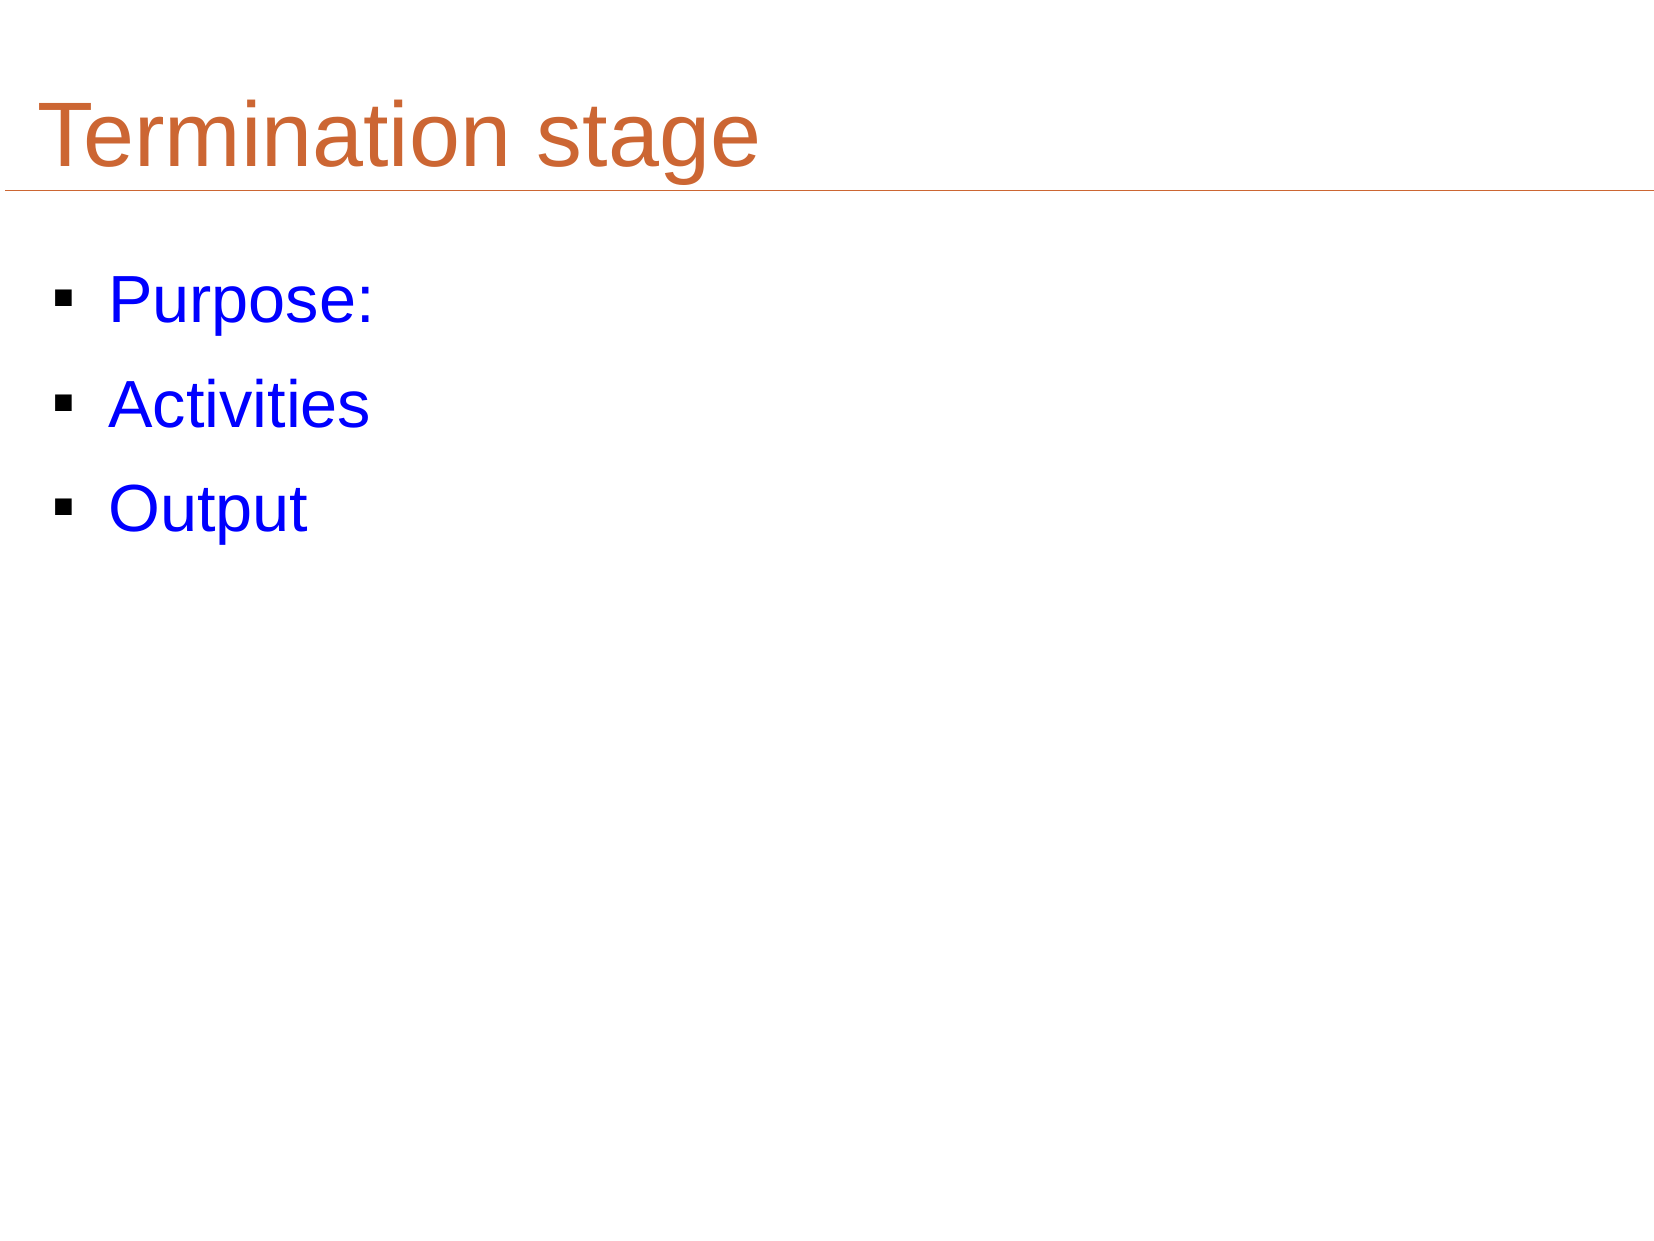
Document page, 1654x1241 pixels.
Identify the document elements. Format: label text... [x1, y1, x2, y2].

title Termination stage [37, 31, 1651, 239]
list Purpose: Activities Output [37, 262, 1651, 1163]
